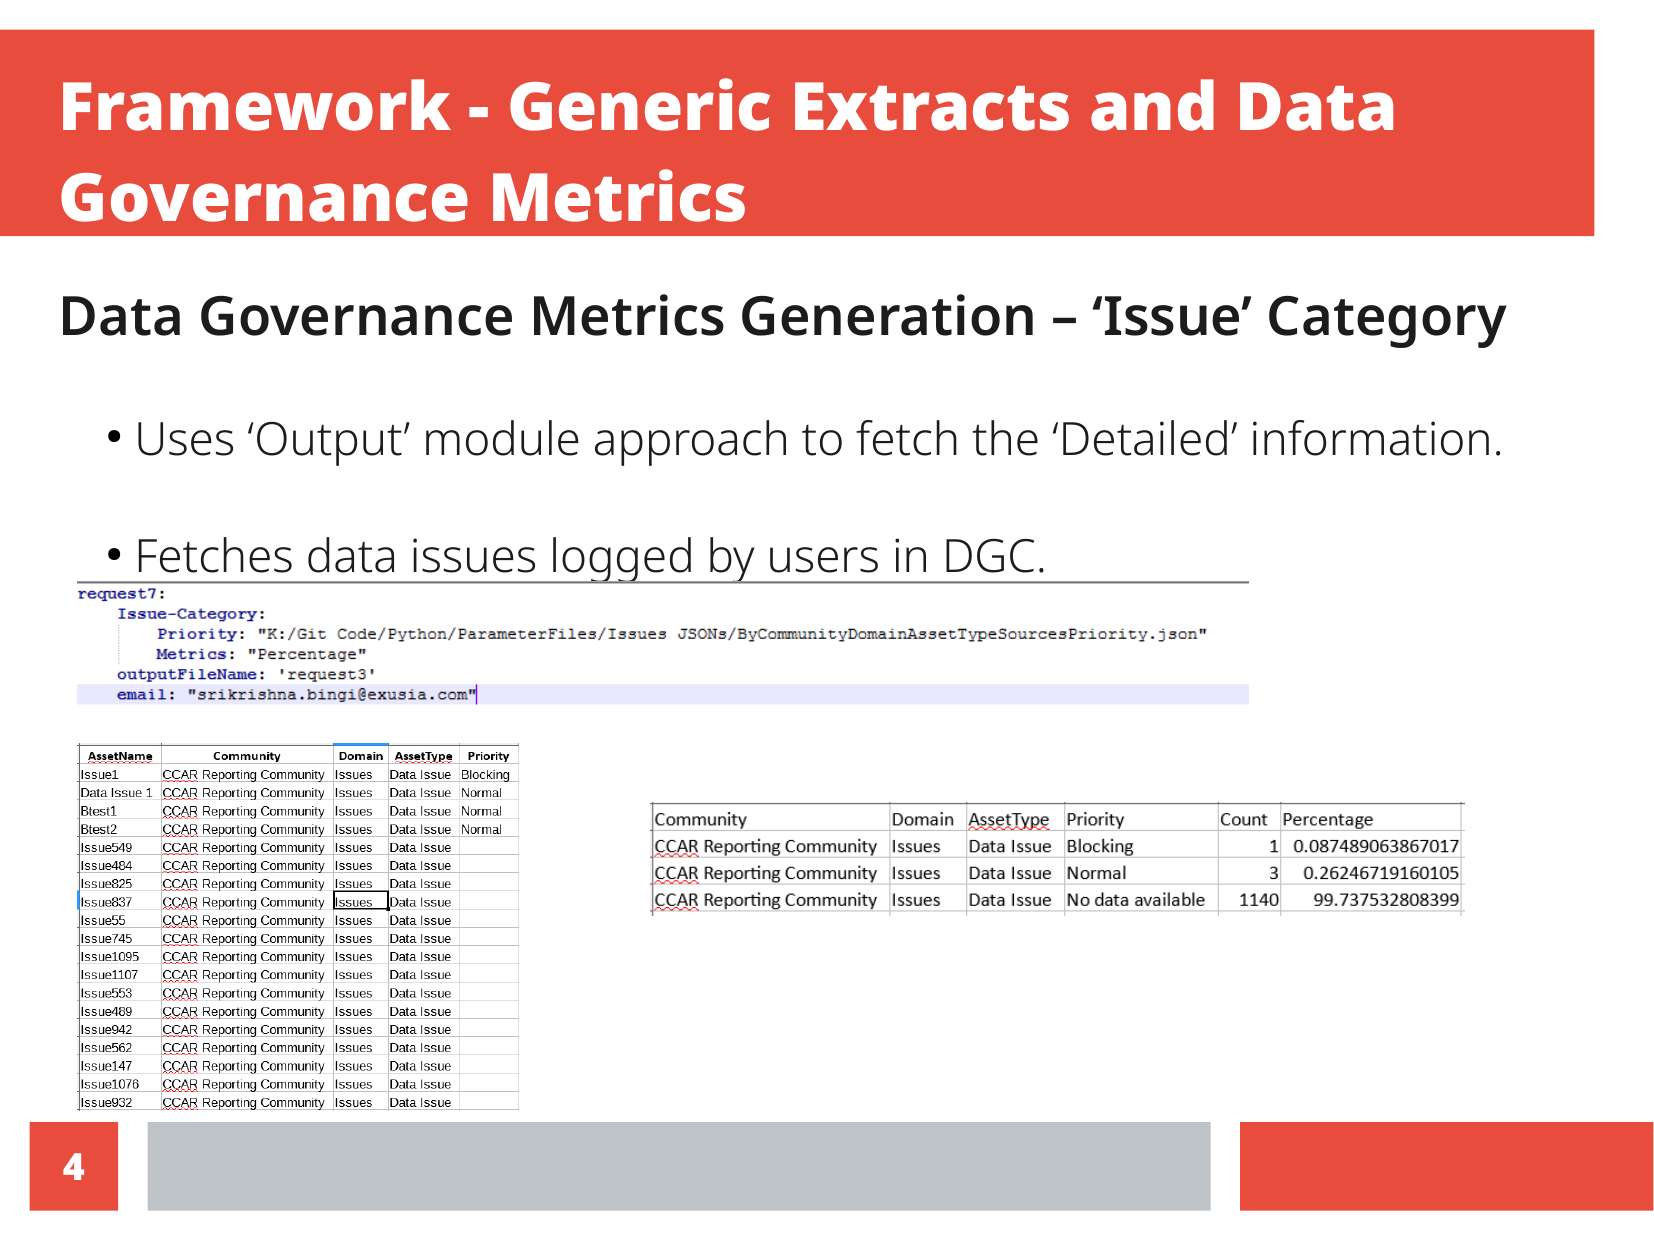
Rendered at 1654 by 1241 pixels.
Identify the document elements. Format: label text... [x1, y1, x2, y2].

title Framework - Generic Extracts and Data Governance Metrics [59, 59, 1595, 207]
picture [650, 802, 1465, 916]
list Data Governance Metrics Generation – ‘Issue’ Category Uses ‘Output’ module approach to fetch the ‘Detailed’ information. Fetches data issues logged by users in DGC. [59, 277, 1565, 1046]
picture [77, 581, 1249, 726]
picture [77, 743, 519, 1111]
